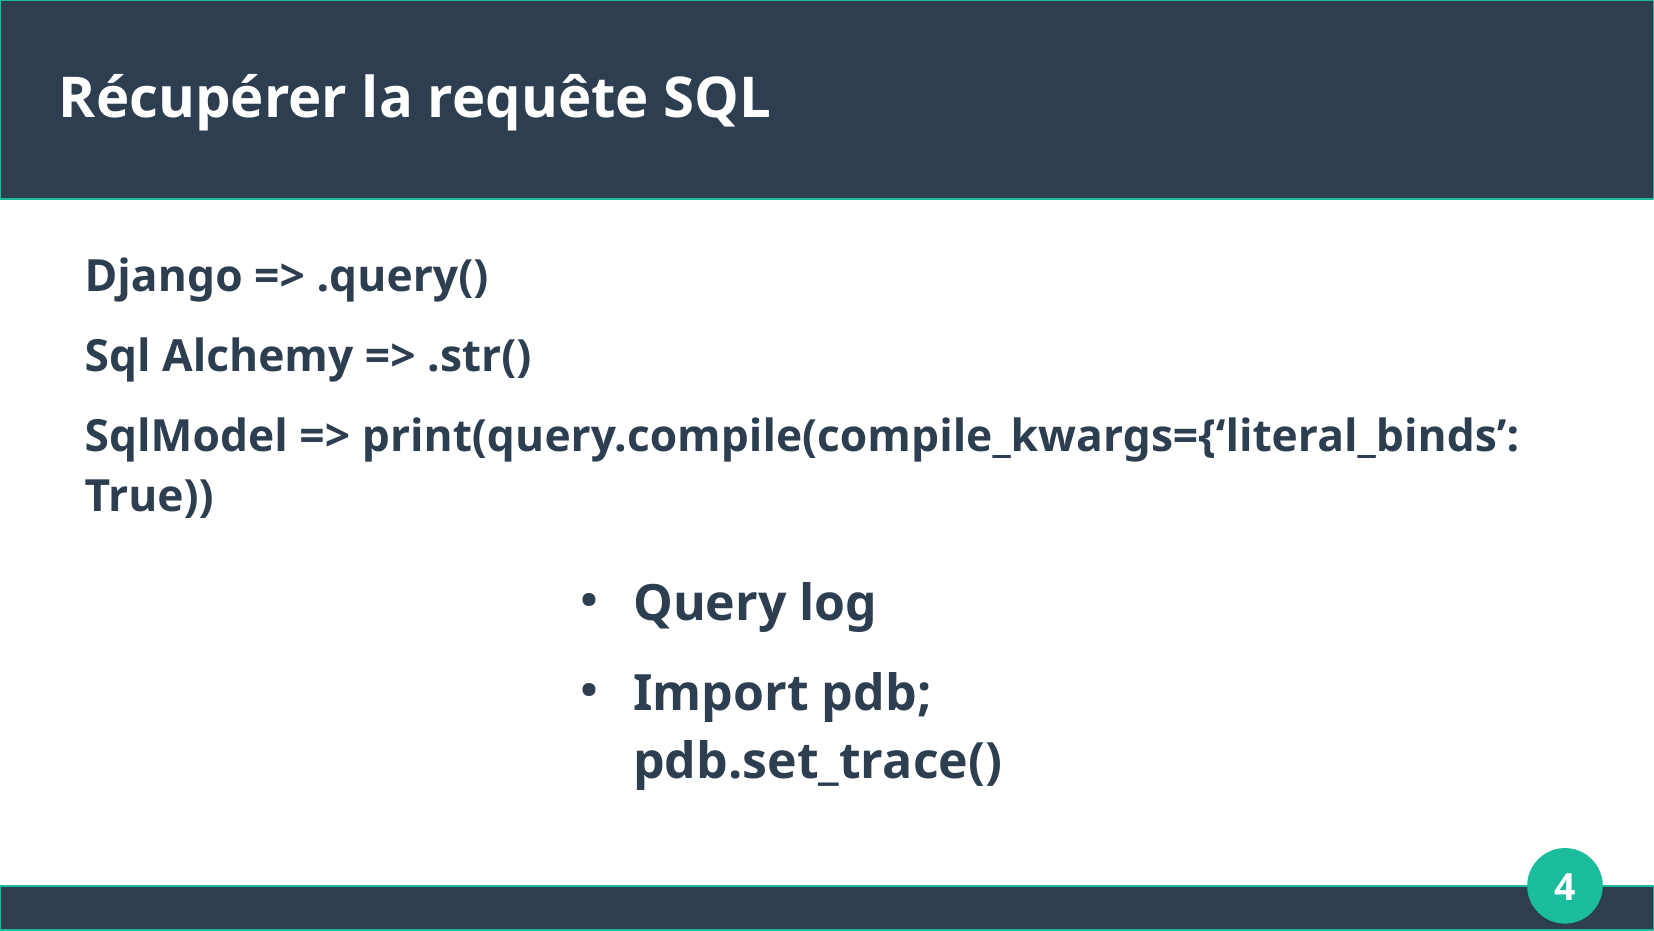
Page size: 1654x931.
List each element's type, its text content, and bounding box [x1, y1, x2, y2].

title Récupérer la requête SQL [59, 37, 1595, 155]
list Django => .query() Sql Alchemy => .str() SqlModel => print(query.compile(compile_kwargs={‘literal_binds’: True)) [21, 243, 1613, 526]
list Query log Import pdb; pdb.set_trace() [562, 566, 1057, 863]
